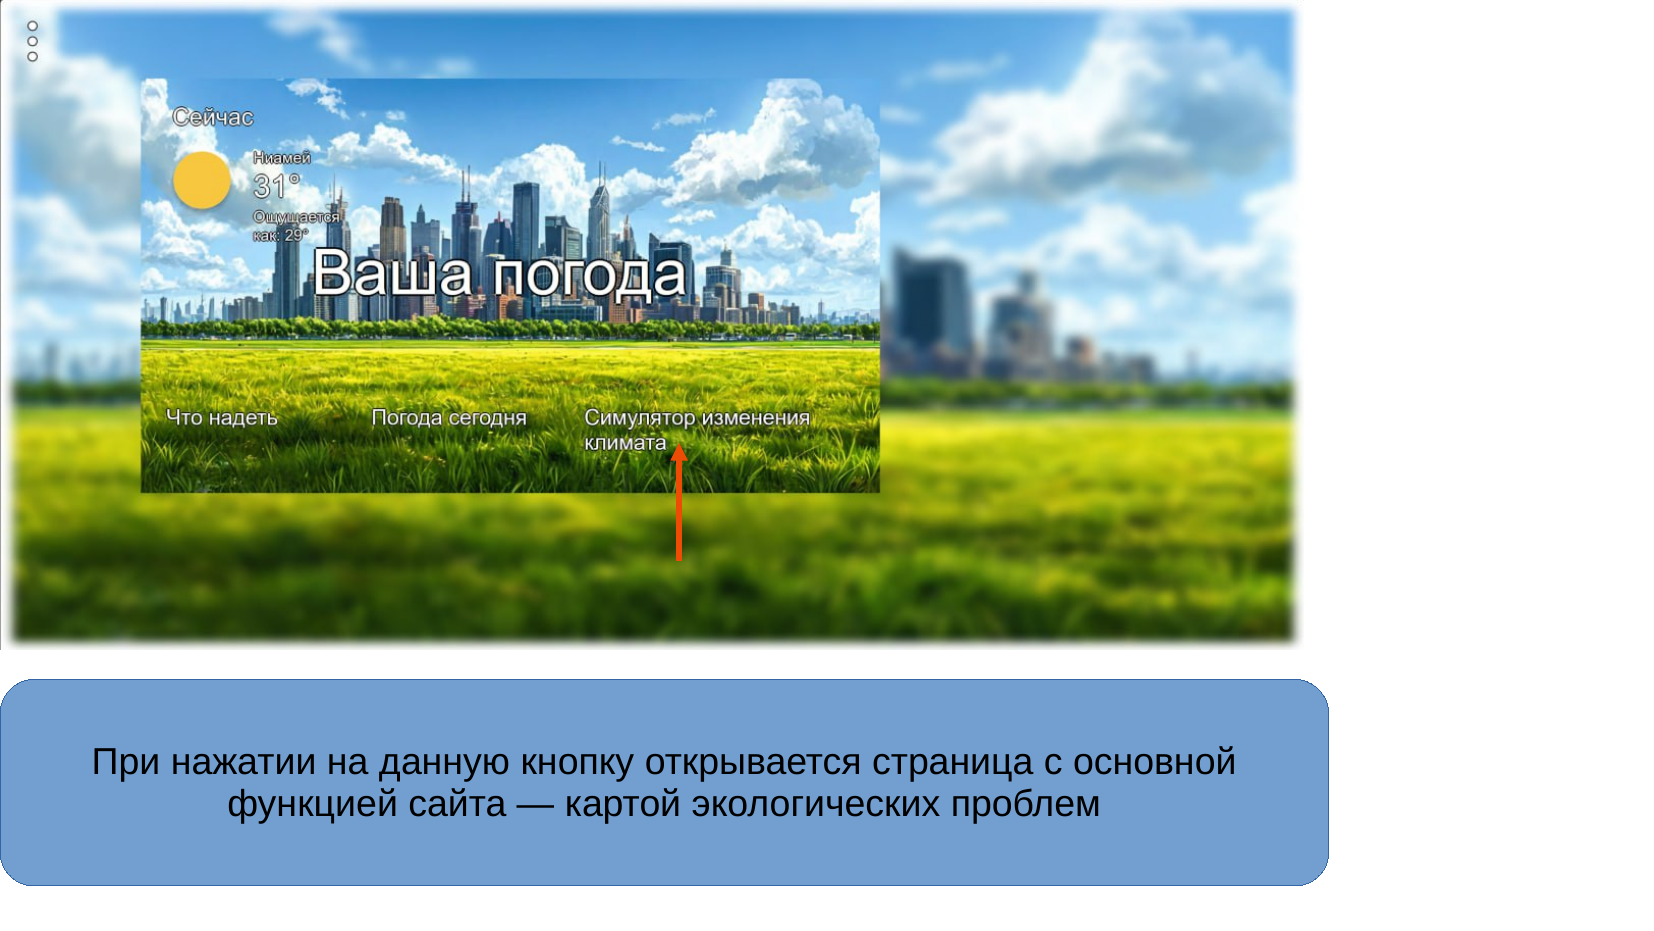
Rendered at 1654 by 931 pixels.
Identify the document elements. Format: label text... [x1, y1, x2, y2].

picture [0, 0, 1304, 650]
text_box При нажатии на данную кнопку открывается страница с основной функцией сайта — картой экологических проблем [0, 679, 1329, 886]
